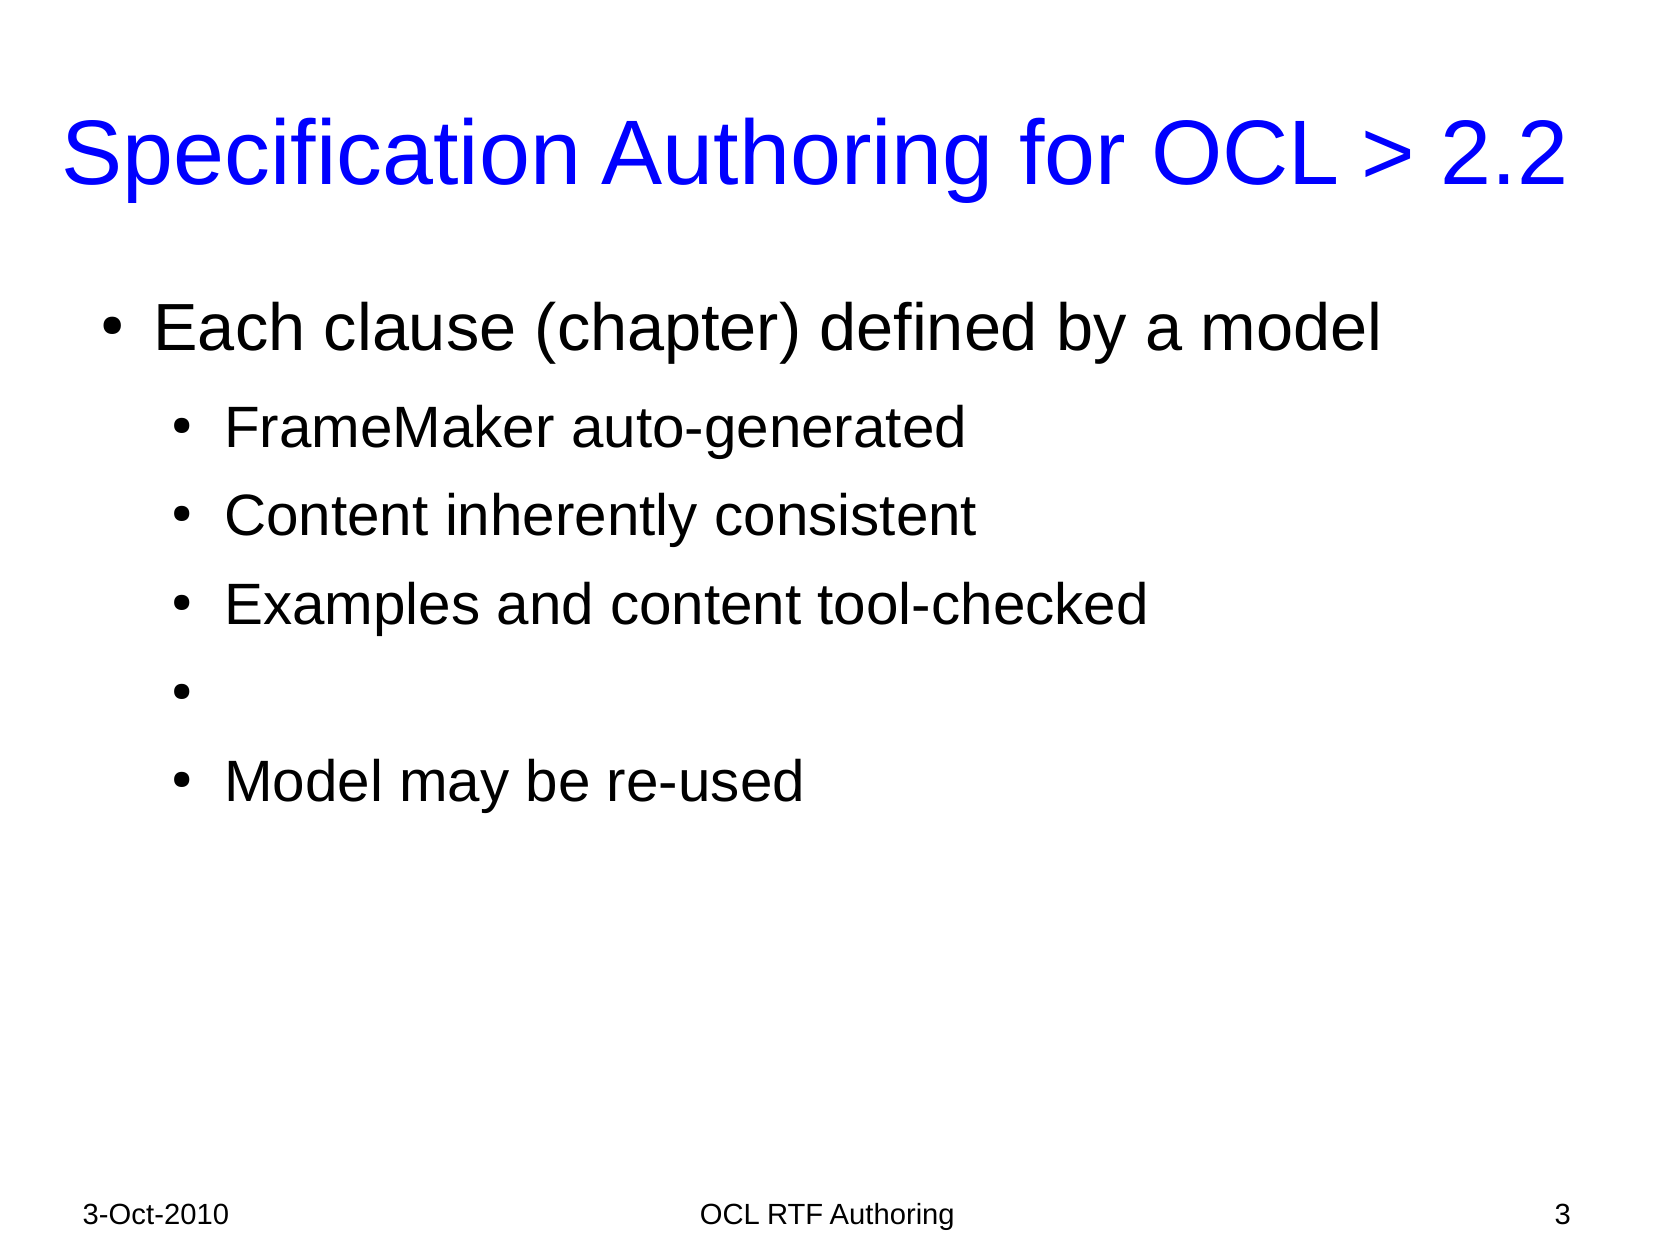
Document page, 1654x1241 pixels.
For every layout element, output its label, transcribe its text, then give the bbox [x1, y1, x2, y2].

list Each clause (chapter) defined by a model FrameMaker auto-generated Content inherently consistent Examples and content tool-checked Model may be re-used [82, 290, 1571, 1094]
title Specification Authoring for OCL > 2.2 [29, 56, 1602, 250]
